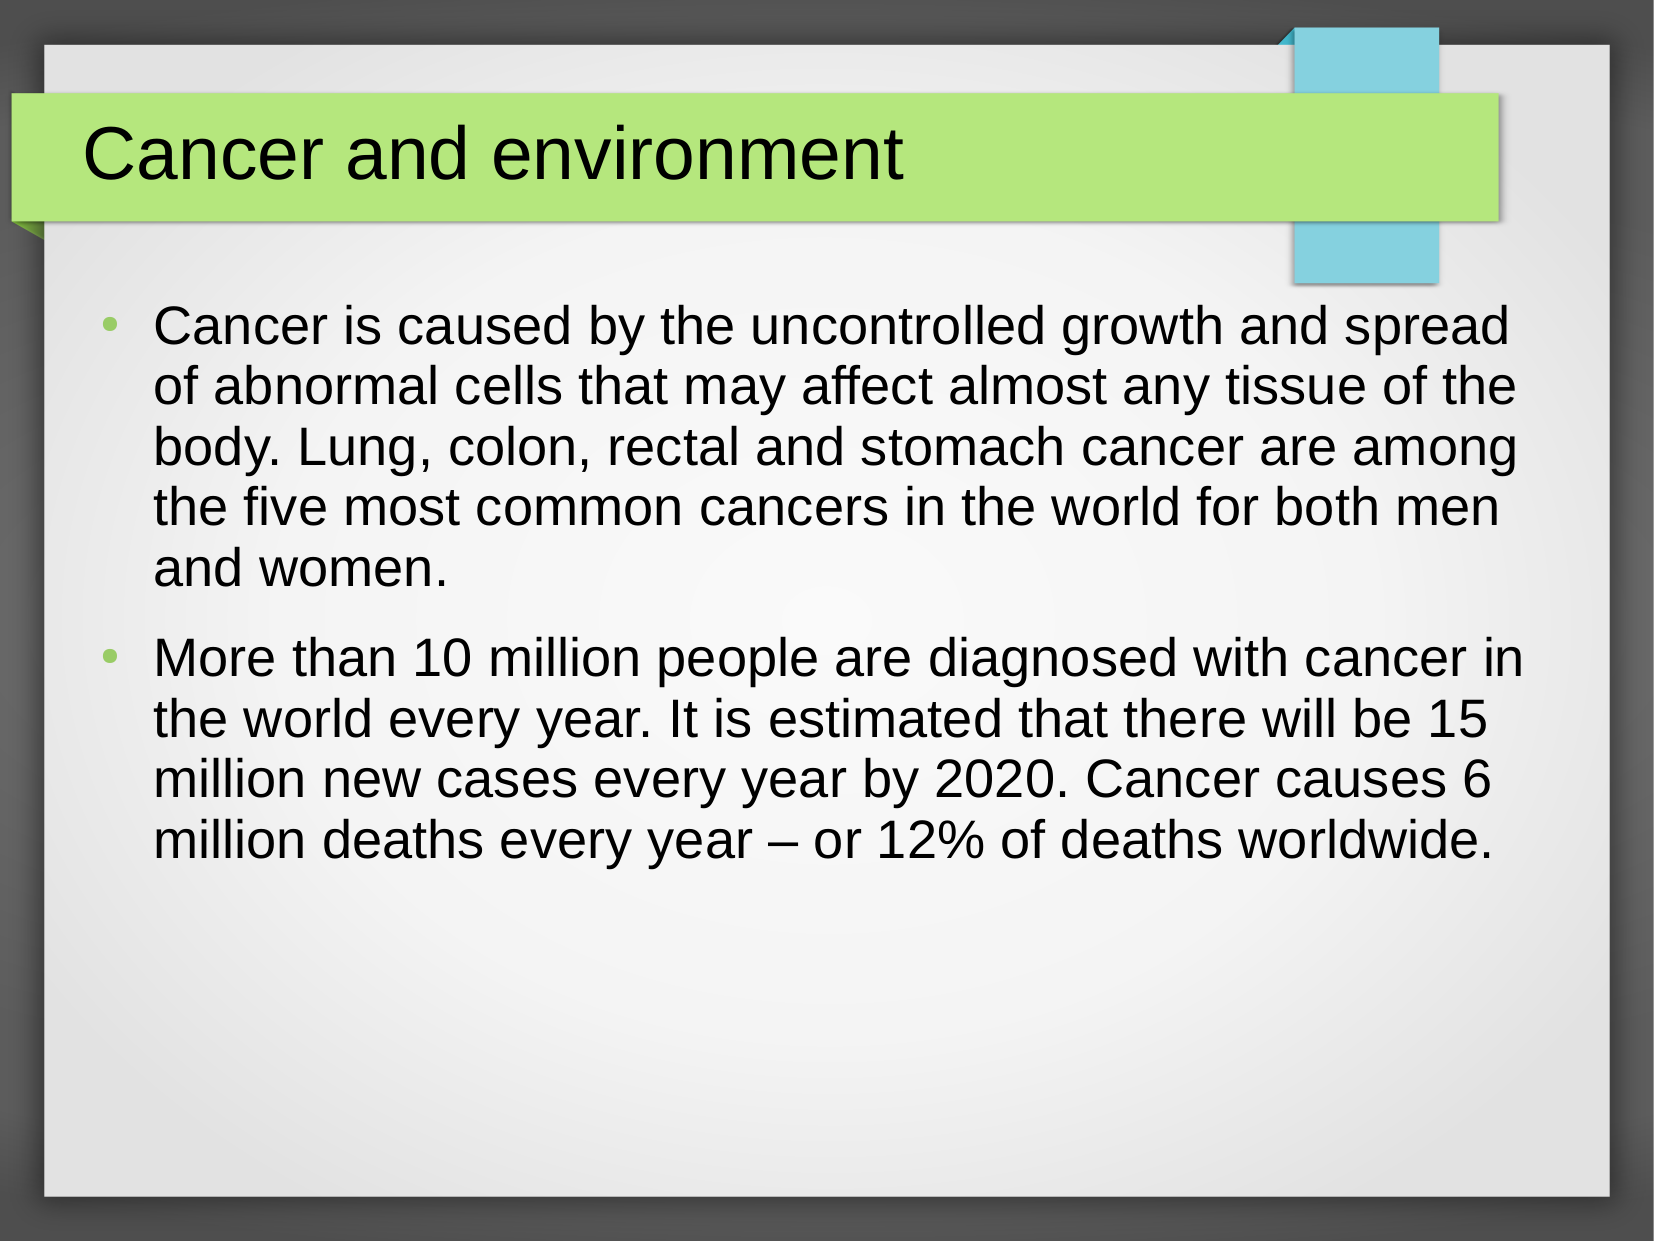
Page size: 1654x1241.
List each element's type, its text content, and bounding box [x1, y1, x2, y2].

picture [0, 0, 1654, 1241]
list Cancer is caused by the uncontrolled growth and spread of abnormal cells that may affect almost any tissue of the body. Lung, colon, rectal and stomach cancer are among the five most common cancers in the world for both men and women. More than 10 million people are diagnosed with cancer in the world every year. It is estimated that there will be 15 million new cases every year by 2020. Cancer causes 6 million deaths every year – or 12% of deaths worldwide. [82, 295, 1571, 1015]
title Cancer and environment [82, 94, 1264, 213]
